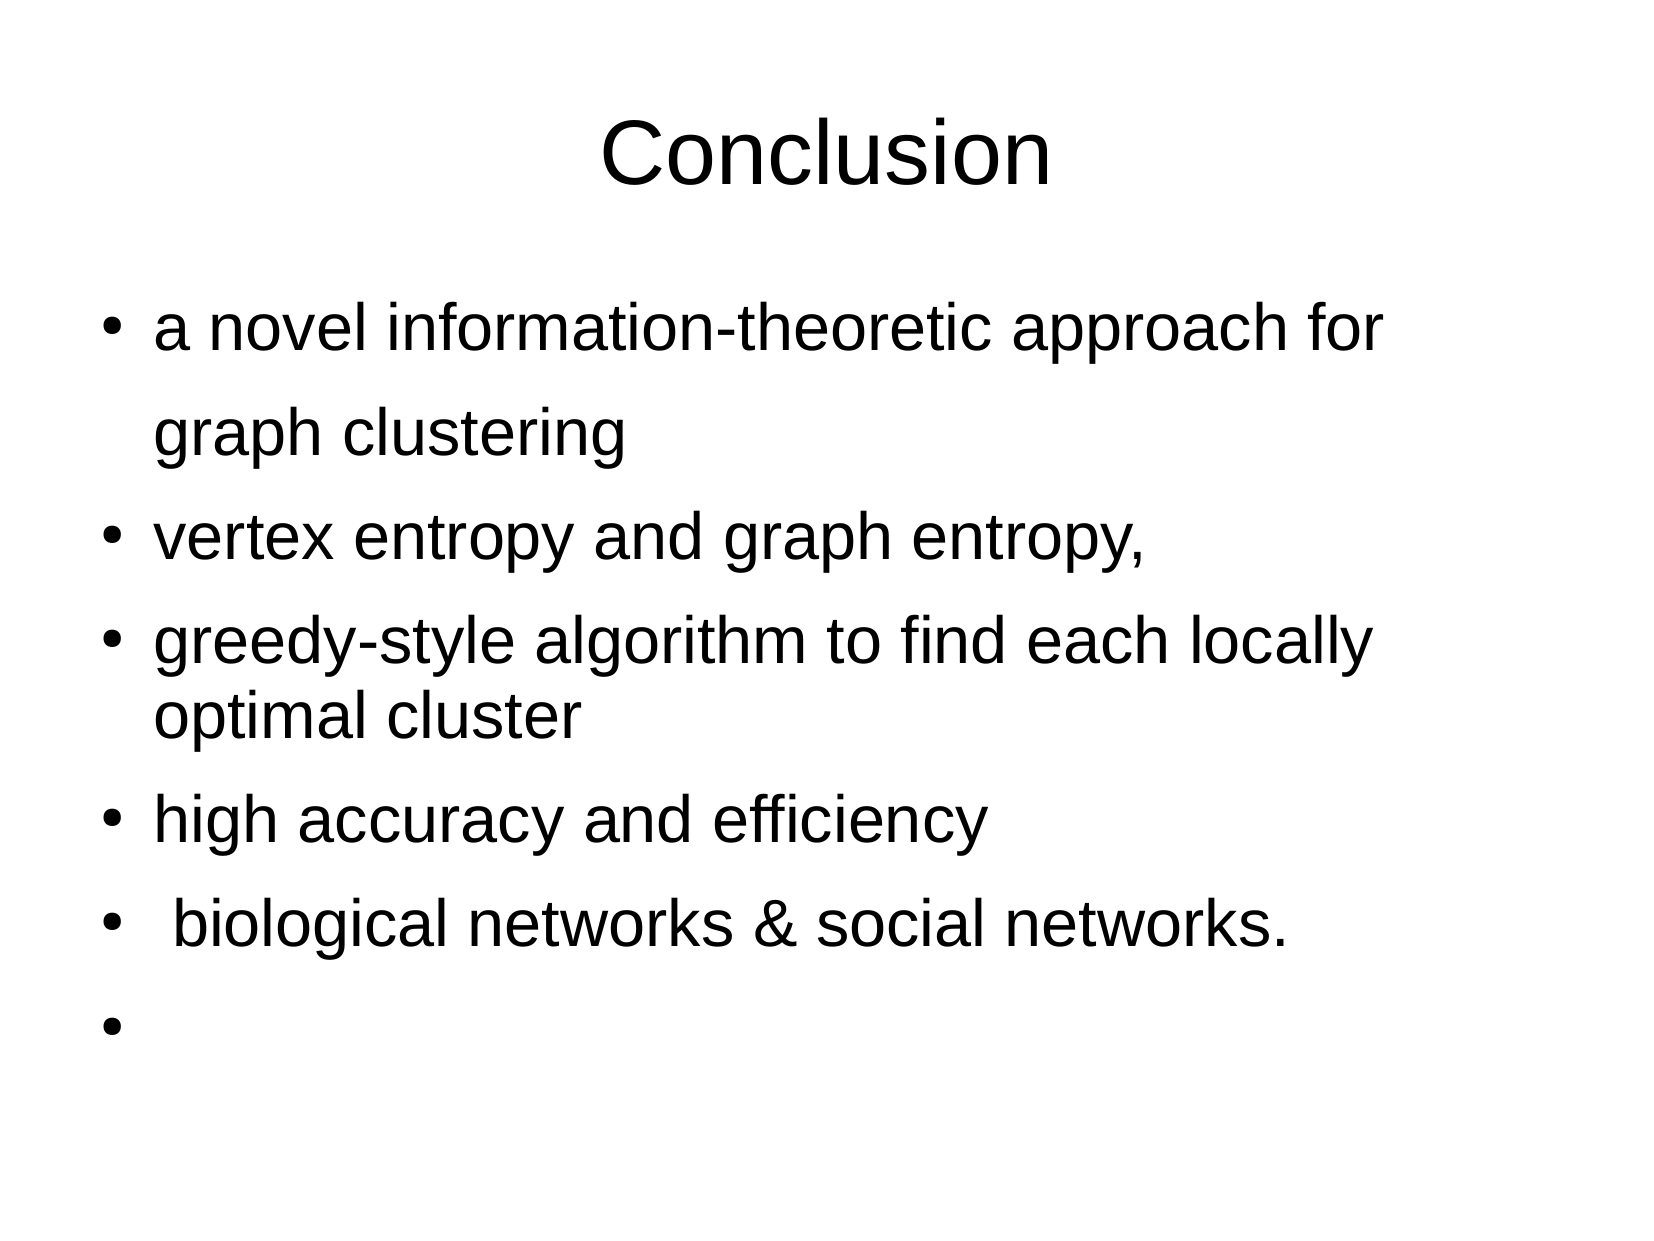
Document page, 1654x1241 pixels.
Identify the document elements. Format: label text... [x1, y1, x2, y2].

list a novel information-theoretic approach for graph clustering vertex entropy and graph entropy, greedy-style algorithm to find each locally optimal cluster high accuracy and efficiency biological networks & social networks. [82, 290, 1538, 1010]
title Conclusion [82, 49, 1571, 257]
